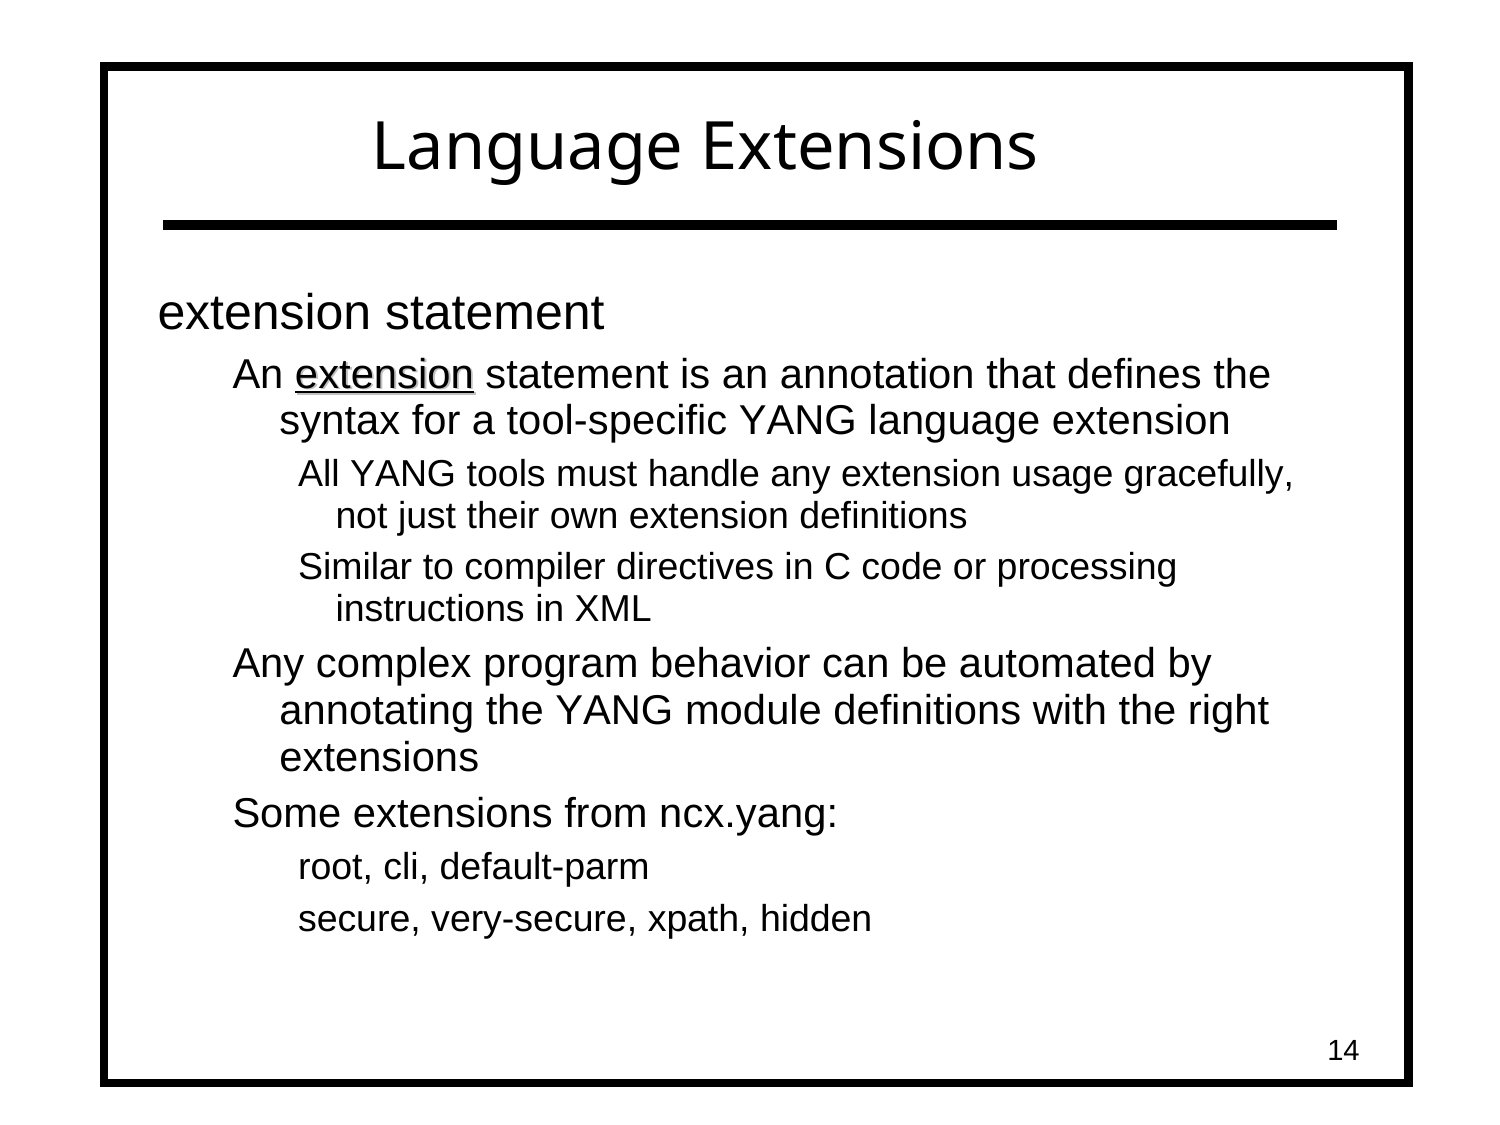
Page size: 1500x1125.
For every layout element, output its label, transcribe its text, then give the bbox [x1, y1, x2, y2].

list extension statement An extension statement is an annotation that defines the syntax for a tool-specific YANG language extension All YANG tools must handle any extension usage gracefully, not just their own extension definitions Similar to compiler directives in C code or processing instructions in XML Any complex program behavior can be automated by annotating the YANG module definitions with the right extensions Some extensions from ncx.yang: root, cli, default-parm secure, very-secure, xpath, hidden [157, 284, 1333, 971]
title Language Extensions [162, 74, 1332, 213]
